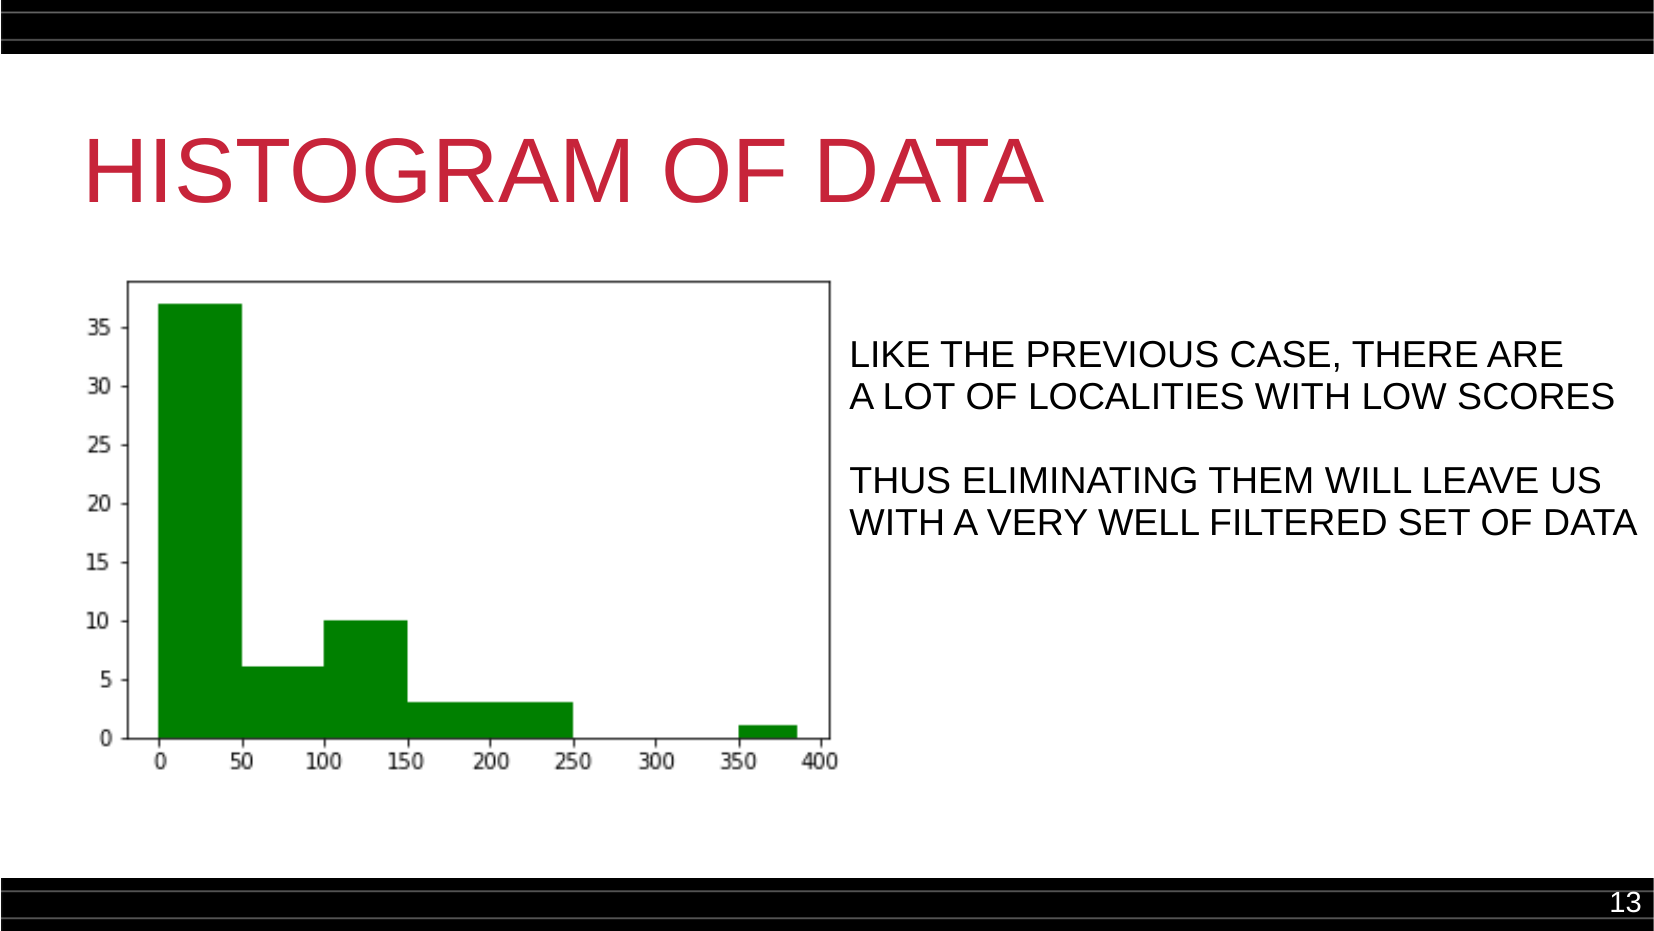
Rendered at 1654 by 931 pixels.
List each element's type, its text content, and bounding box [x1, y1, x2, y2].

picture [82, 259, 860, 792]
picture [1, 878, 1654, 931]
text_box LIKE THE PREVIOUS CASE, THERE ARE A LOT OF LOCALITIES WITH LOW SCORES THUS ELIMINATING THEM WILL LEAVE US WITH A VERY WELL FILTERED SET OF DATA [834, 326, 1654, 552]
picture [1, 0, 1654, 54]
title HISTOGRAM OF DATA [82, 92, 1571, 249]
